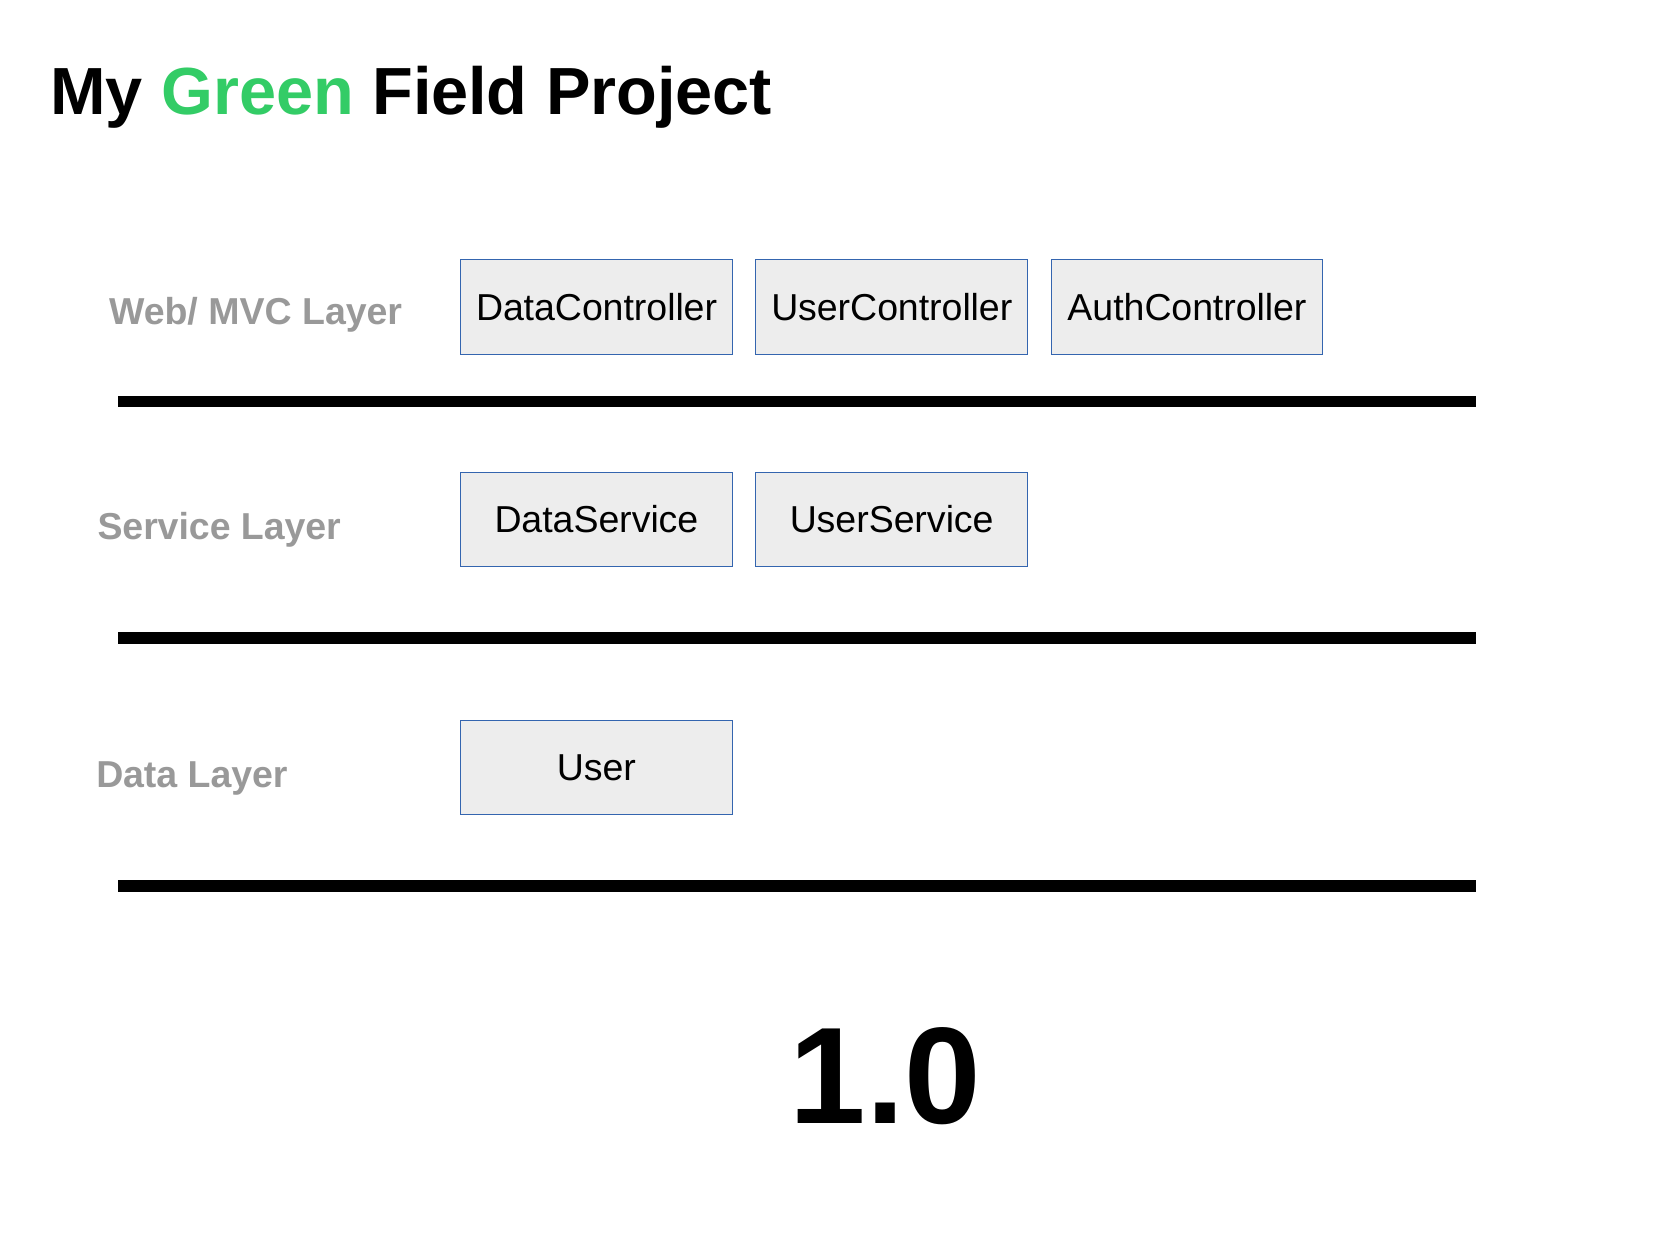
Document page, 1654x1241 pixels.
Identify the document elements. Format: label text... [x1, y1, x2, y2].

text_box 1.0 [774, 992, 996, 1161]
text_box User [460, 720, 733, 815]
text_box UserController [755, 259, 1028, 355]
text_box Service Layer [82, 498, 356, 556]
text_box DataService [460, 472, 733, 567]
text_box UserService [755, 472, 1028, 567]
text_box Data Layer [81, 746, 303, 804]
text_box My Green Field Project [35, 47, 789, 137]
text_box DataController [460, 259, 733, 355]
text_box AuthController [1051, 259, 1323, 355]
text_box Web/ MVC Layer [94, 283, 417, 341]
